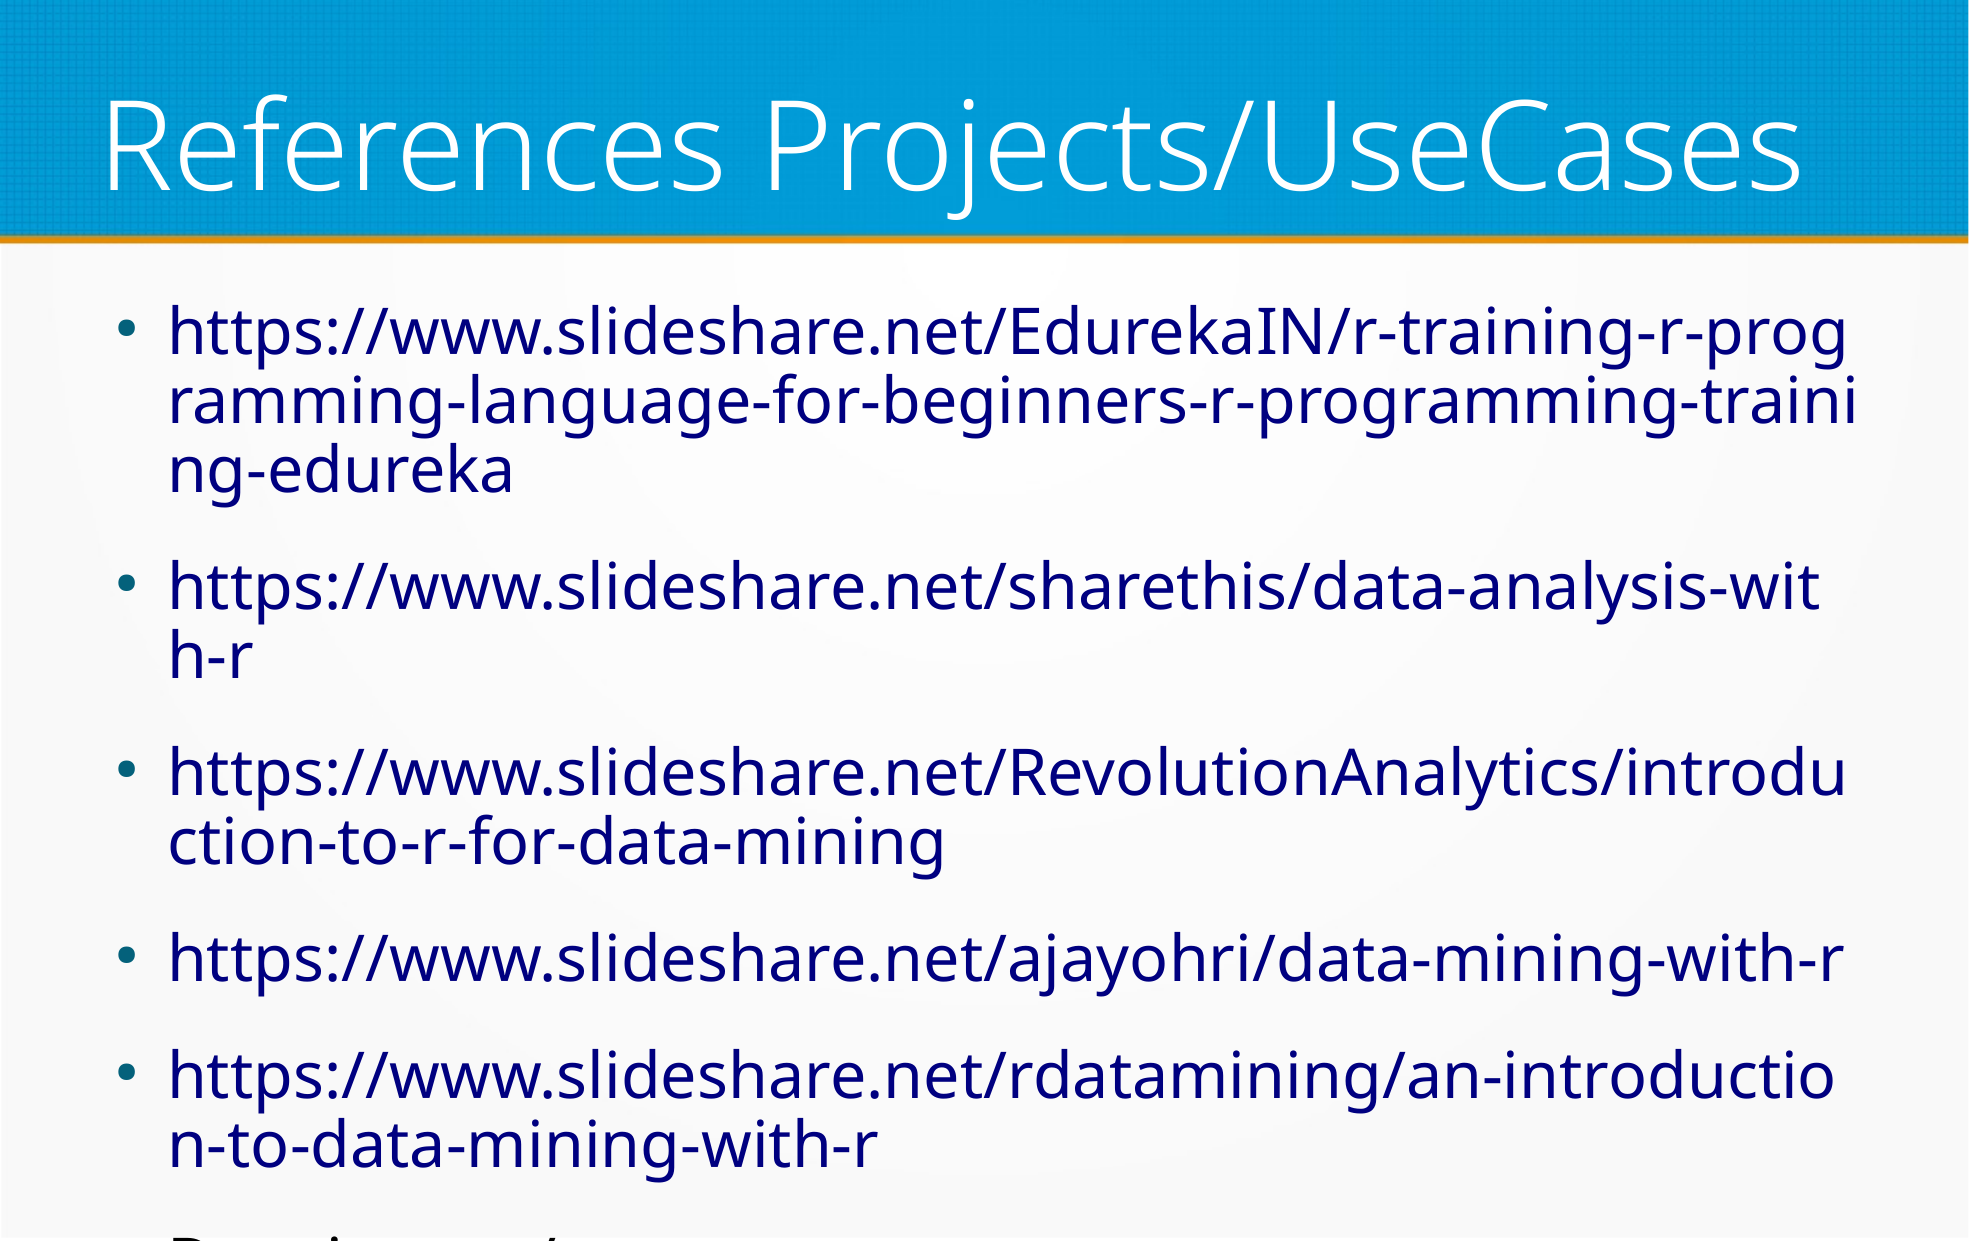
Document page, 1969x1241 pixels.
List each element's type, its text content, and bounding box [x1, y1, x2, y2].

list https://www.slideshare.net/EdurekaIN/r-training-r-programming-language-for-beginners-r-programming-training-edureka https://www.slideshare.net/sharethis/data-analysis-with-r https://www.slideshare.net/RevolutionAnalytics/introduction-to-r-for-data-mining https://www.slideshare.net/ajayohri/data-mining-with-r https://www.slideshare.net/rdatamining/an-introduction-to-data-mining-with-r Data import/export: https://www.slideshare.net/rdatamining/introduction-to-data-mining-with-r-and-data-importexport-in-r [98, 285, 1861, 1051]
title References Projects/UseCases [98, 19, 1870, 227]
picture [0, 233, 1969, 1241]
